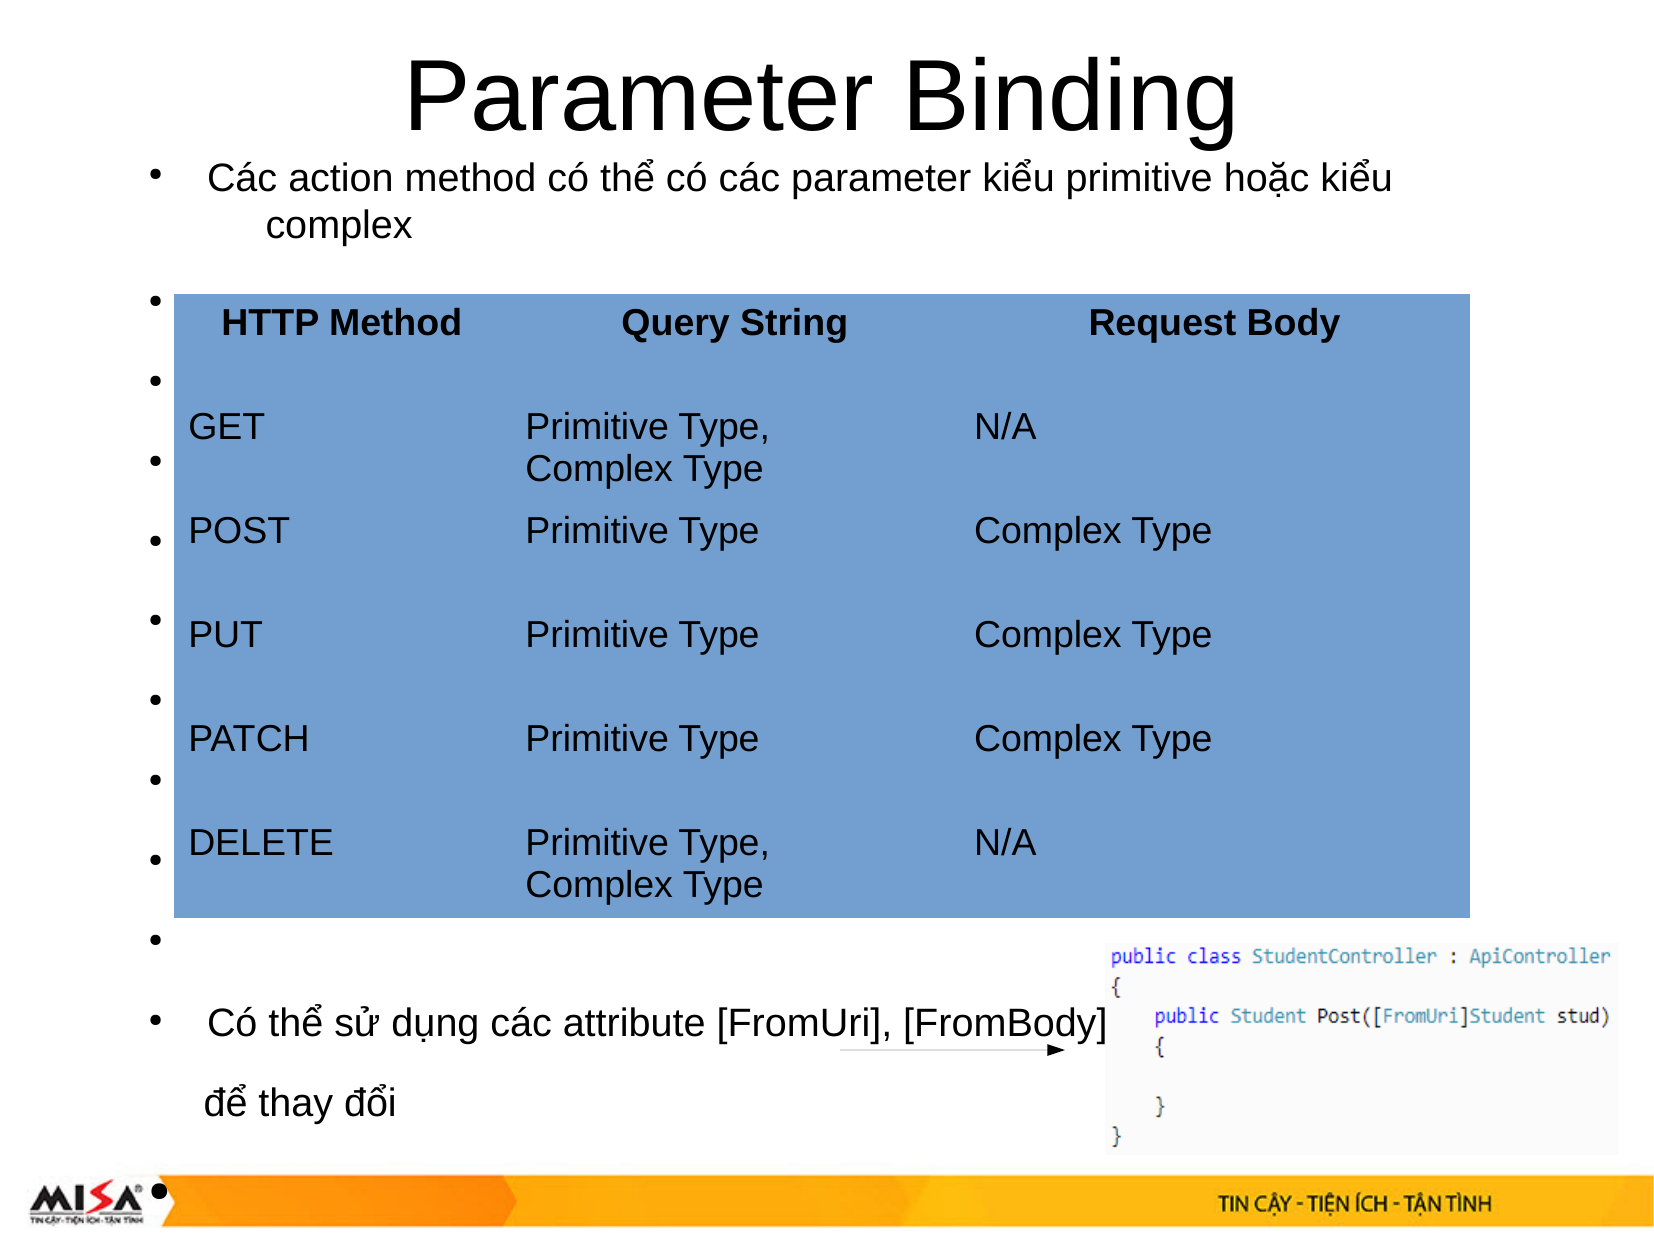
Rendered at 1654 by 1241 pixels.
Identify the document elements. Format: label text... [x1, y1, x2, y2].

table_cell Primitive Type [511, 710, 959, 814]
table_cell N/A [959, 398, 1470, 502]
table_cell N/A [959, 814, 1470, 918]
table_cell Primitive Type, Complex Type [511, 398, 959, 502]
table_cell DELETE [174, 814, 511, 918]
table_header Request Body [959, 294, 1470, 398]
table_cell PUT [174, 606, 511, 710]
table_cell Primitive Type, Complex Type [511, 814, 959, 918]
table_cell PATCH [174, 710, 511, 814]
table_cell Complex Type [959, 502, 1470, 606]
list Các action method có thể có các parameter kiểu primitive hoặc kiểu complex Có thể sử dụng các attribute [FromUri], [FromBody] để thay đổi [109, 151, 1489, 1171]
title Parameter Binding [0, 15, 1644, 180]
table_cell GET [174, 398, 511, 502]
table_cell POST [174, 502, 511, 606]
table_header Query String [511, 294, 959, 398]
table_cell Primitive Type [511, 502, 959, 606]
picture [1105, 943, 1619, 1155]
table_header HTTP Method [174, 294, 511, 398]
table_cell Primitive Type [511, 606, 959, 710]
table_cell Complex Type [959, 606, 1470, 710]
table_cell Complex Type [959, 710, 1470, 814]
